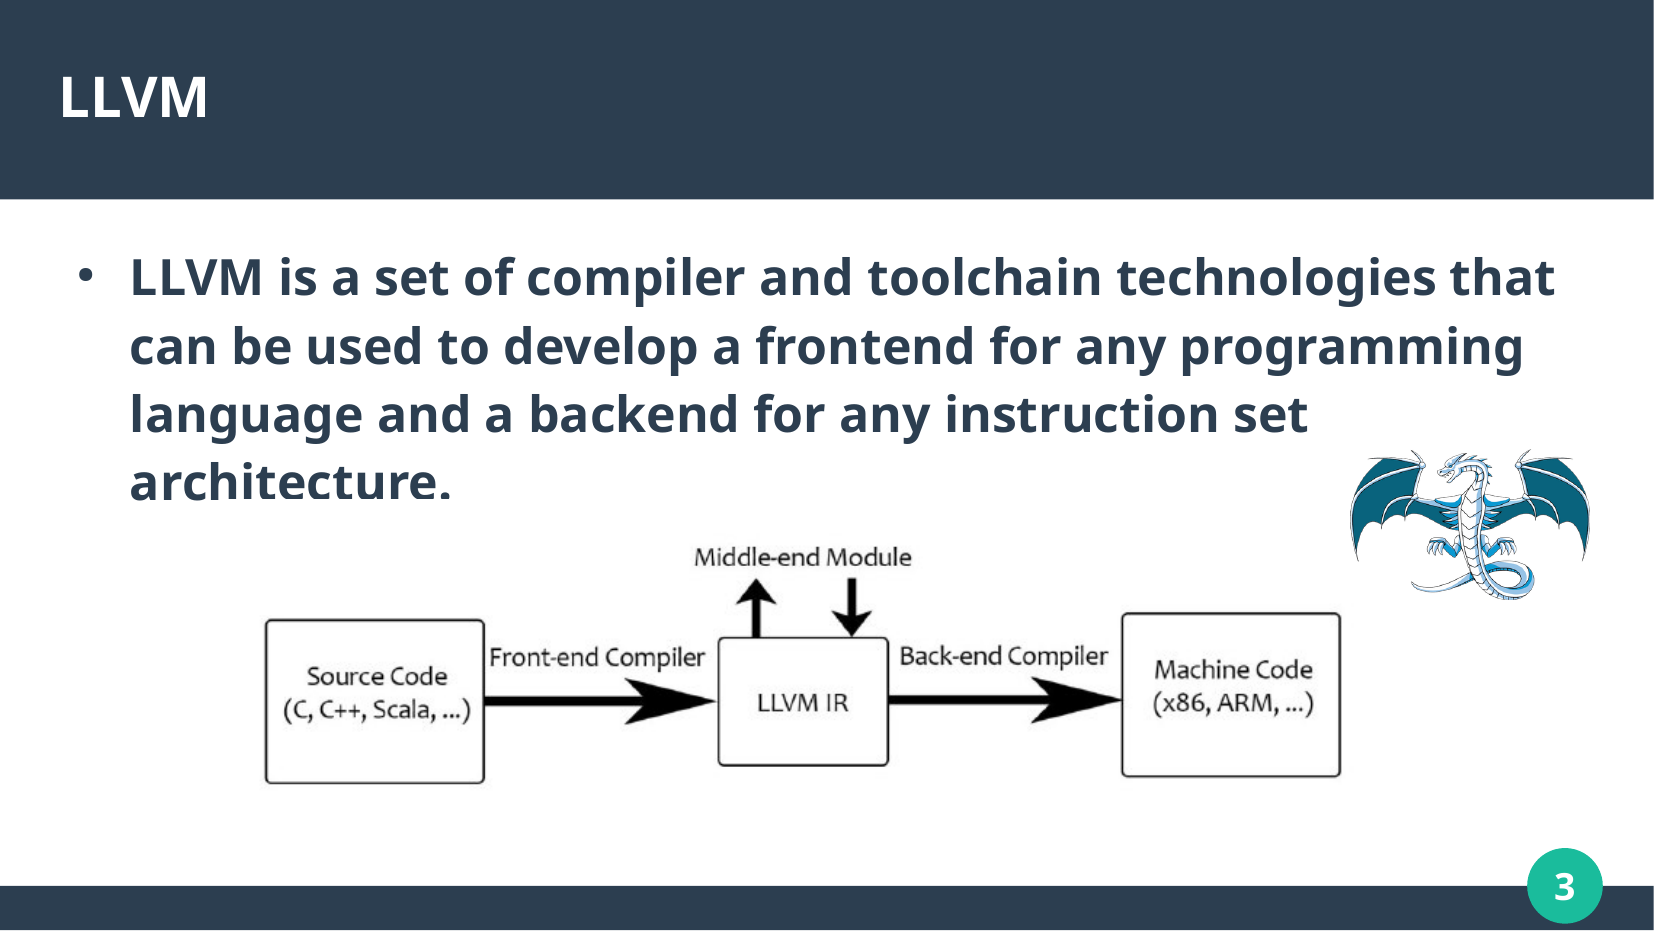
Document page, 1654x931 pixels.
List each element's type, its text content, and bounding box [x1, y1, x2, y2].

list LLVM is a set of compiler and toolchain technologies that can be used to develop a frontend for any programming language and a backend for any instruction set architecture. [59, 242, 1595, 863]
picture [225, 449, 1590, 863]
title LLVM [59, 37, 1595, 155]
